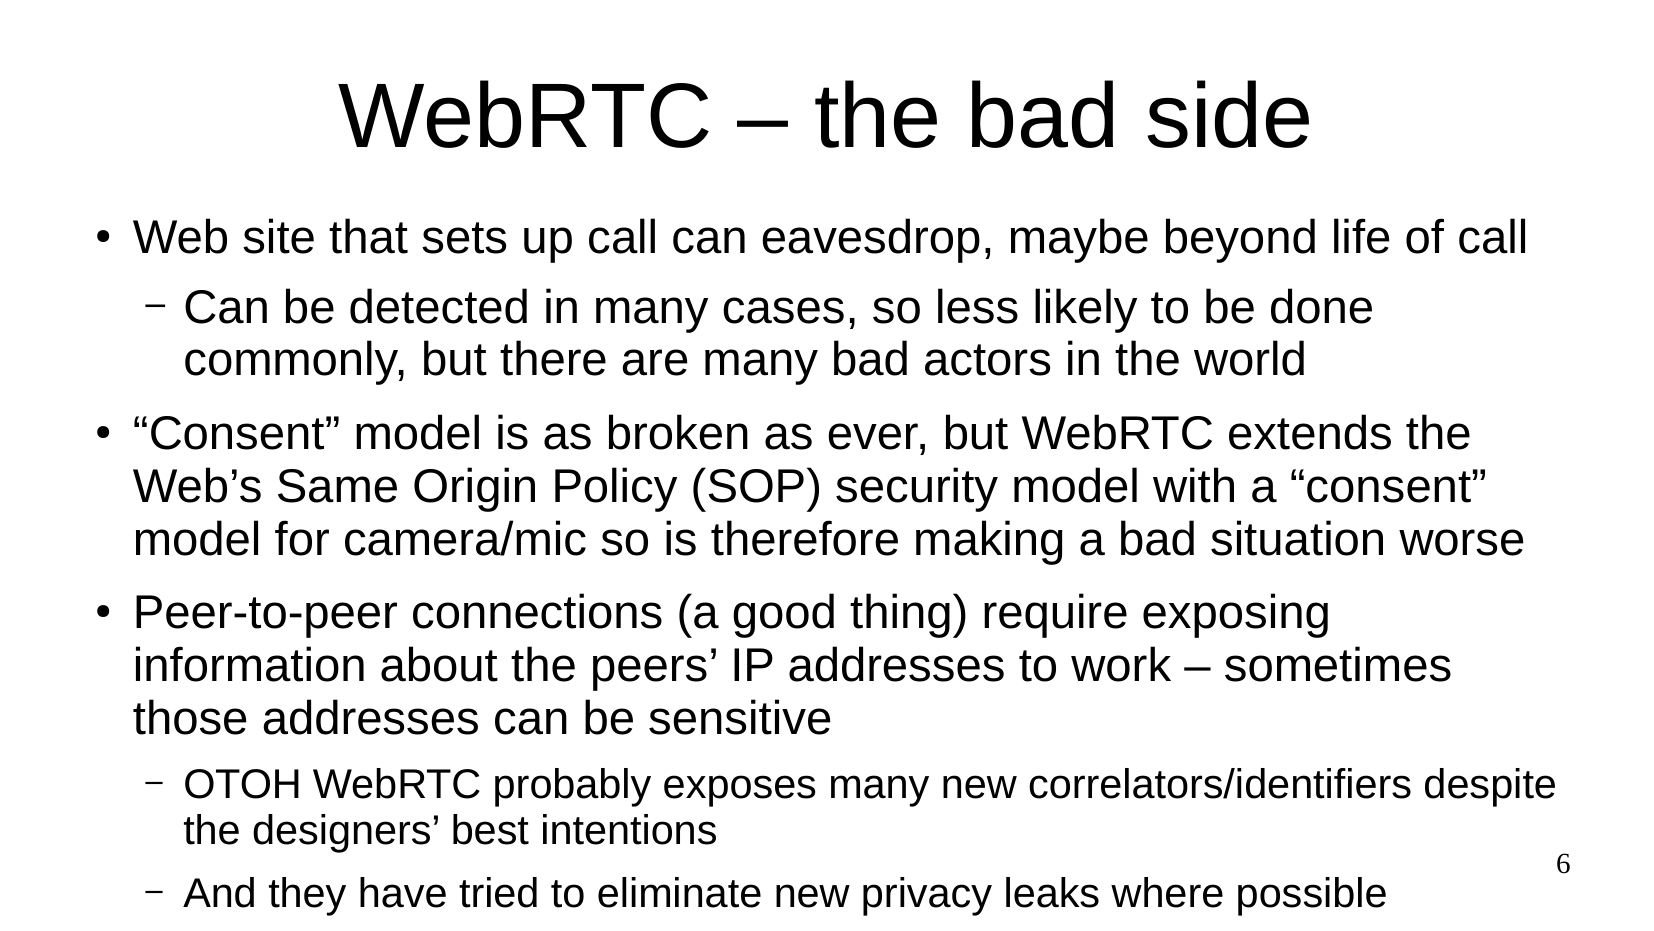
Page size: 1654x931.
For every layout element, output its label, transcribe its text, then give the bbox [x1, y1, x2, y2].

list Web site that sets up call can eavesdrop, maybe beyond life of call Can be detected in many cases, so less likely to be done commonly, but there are many bad actors in the world “Consent” model is as broken as ever, but WebRTC extends the Web’s Same Origin Policy (SOP) security model with a “consent” model for camera/mic so is therefore making a bad situation worse Peer-to-peer connections (a good thing) require exposing information about the peers’ IP addresses to work – sometimes those addresses can be sensitive OTOH WebRTC probably exposes many new correlators/identifiers despite the designers’ best intentions And they have tried to eliminate new privacy leaks where possible [82, 210, 1571, 931]
title WebRTC – the bad side [82, 11, 1571, 210]
